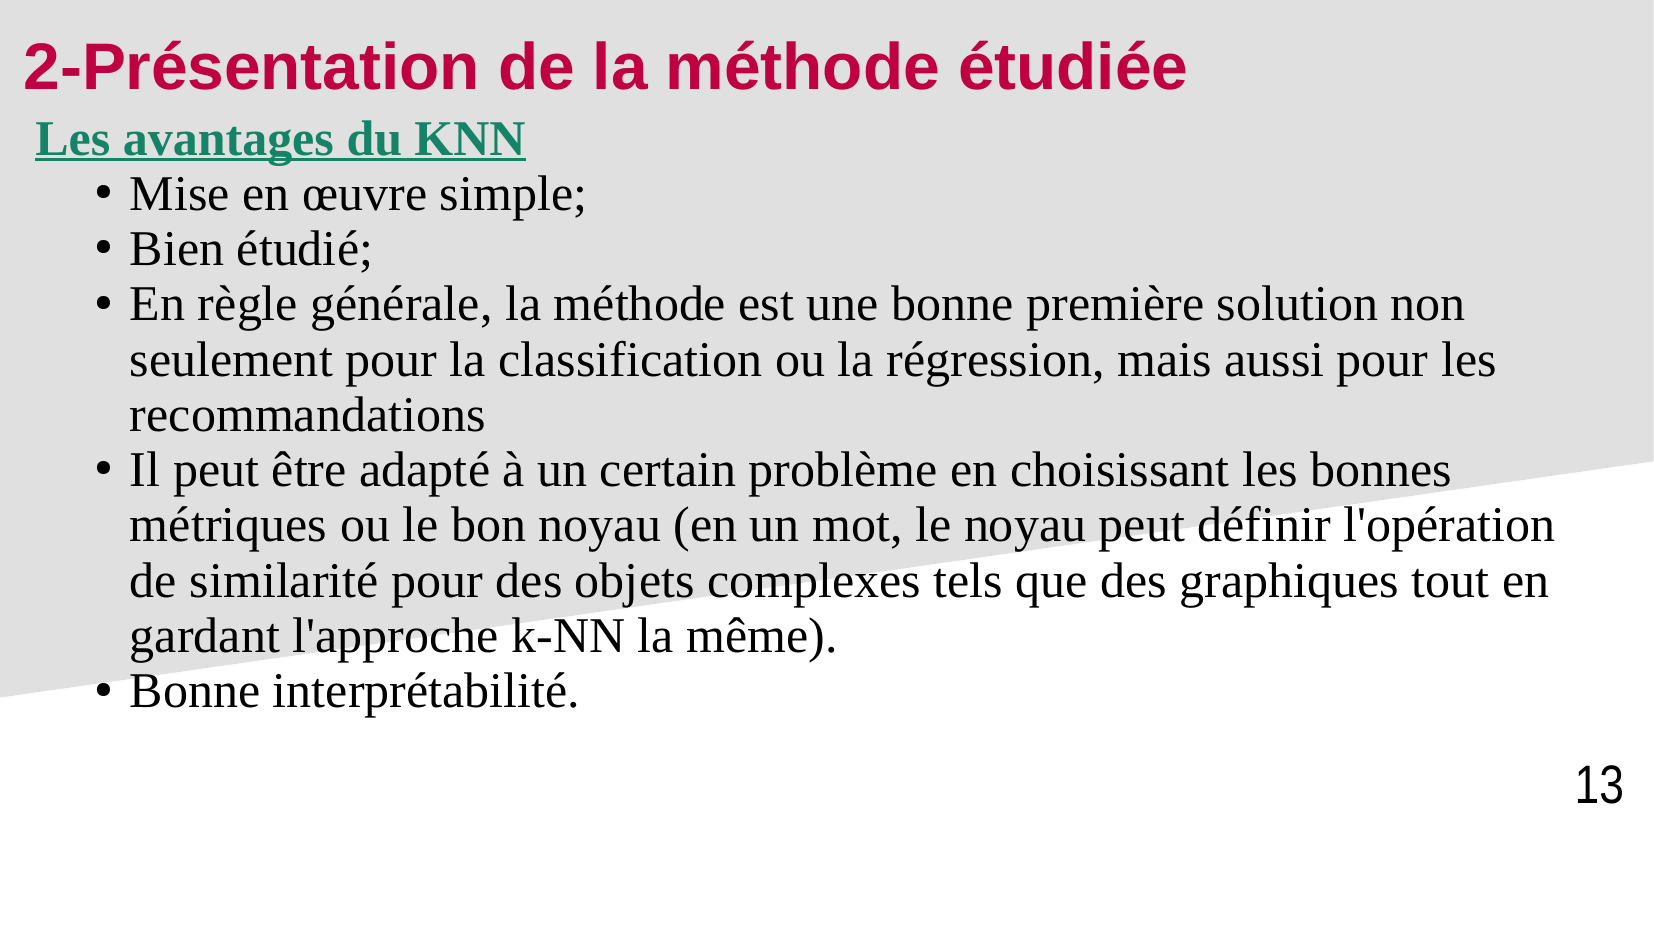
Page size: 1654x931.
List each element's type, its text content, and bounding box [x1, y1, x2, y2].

subtitle Les avantages du KNN Mise en œuvre simple; Bien étudié; En règle générale, la méthode est une bonne première solution non seulement pour la classification ou la régression, mais aussi pour les recommandations Il peut être adapté à un certain problème en choisissant les bonnes métriques ou le bon noyau (en un mot, le noyau peut définir l'opération de similarité pour des objets complexes tels que des graphiques tout en gardant l'approche k-NN la même). Bonne interprétabilité. [35, 110, 1607, 863]
title 2-Présentation de la méthode étudiée [23, 15, 1501, 119]
